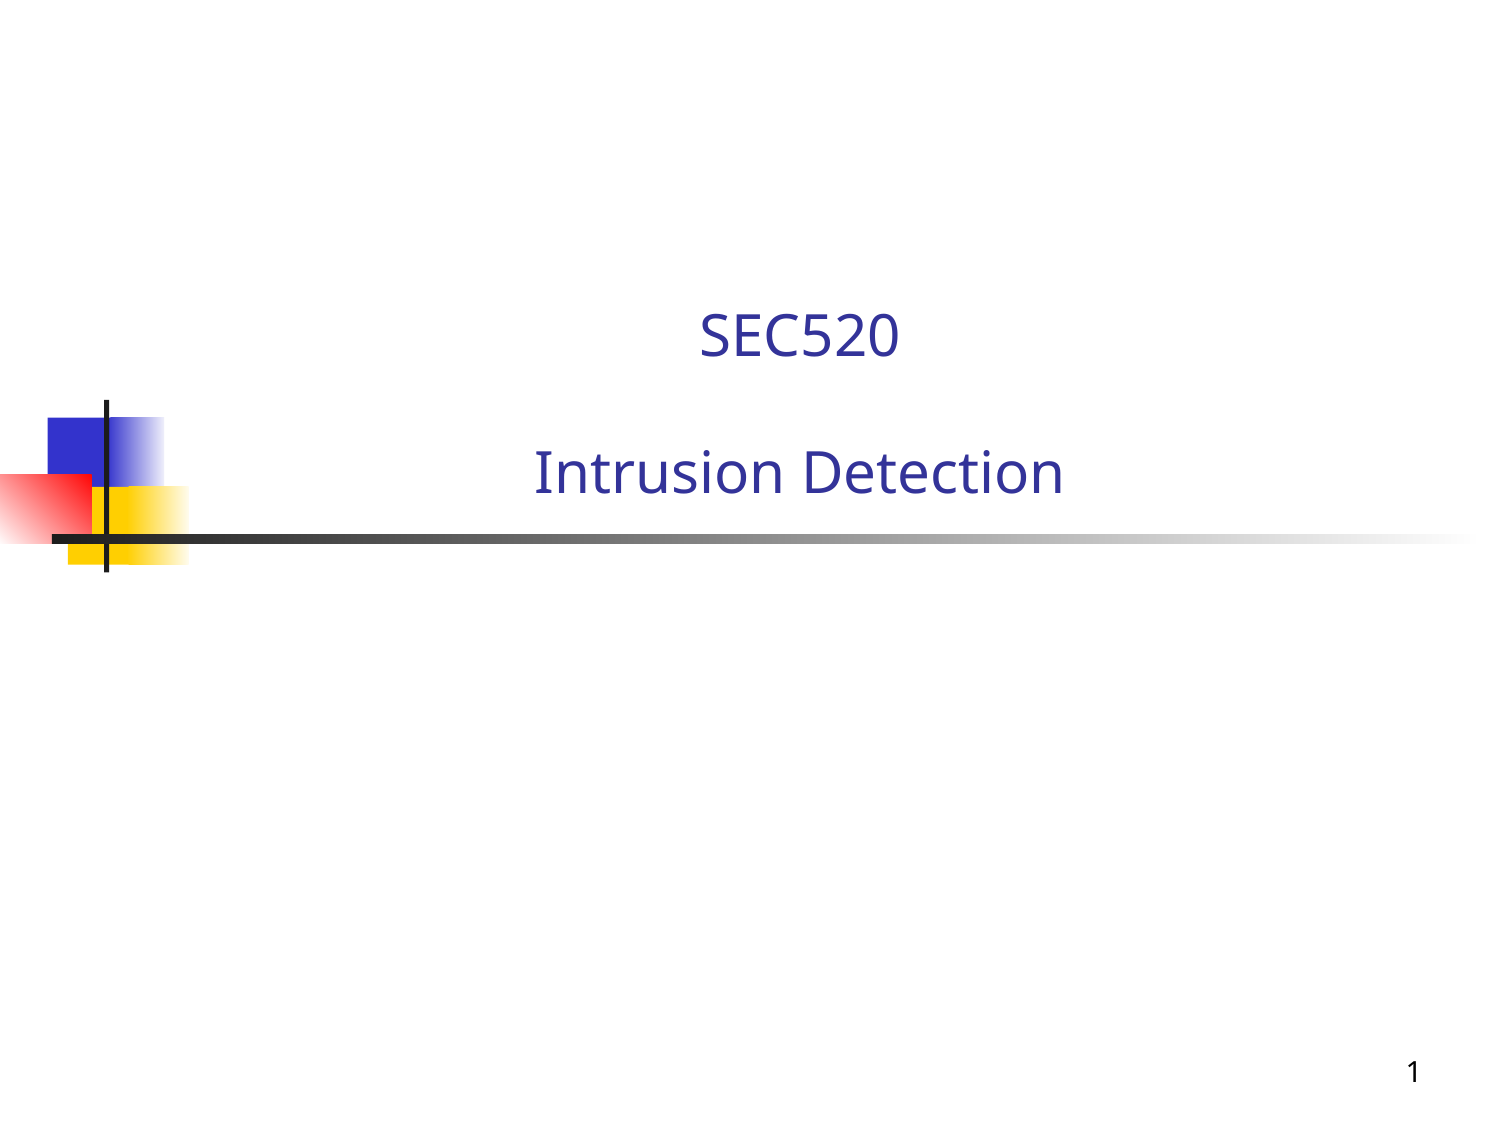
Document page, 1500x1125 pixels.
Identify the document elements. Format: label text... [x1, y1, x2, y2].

title SEC520 Intrusion Detection [162, 274, 1438, 515]
